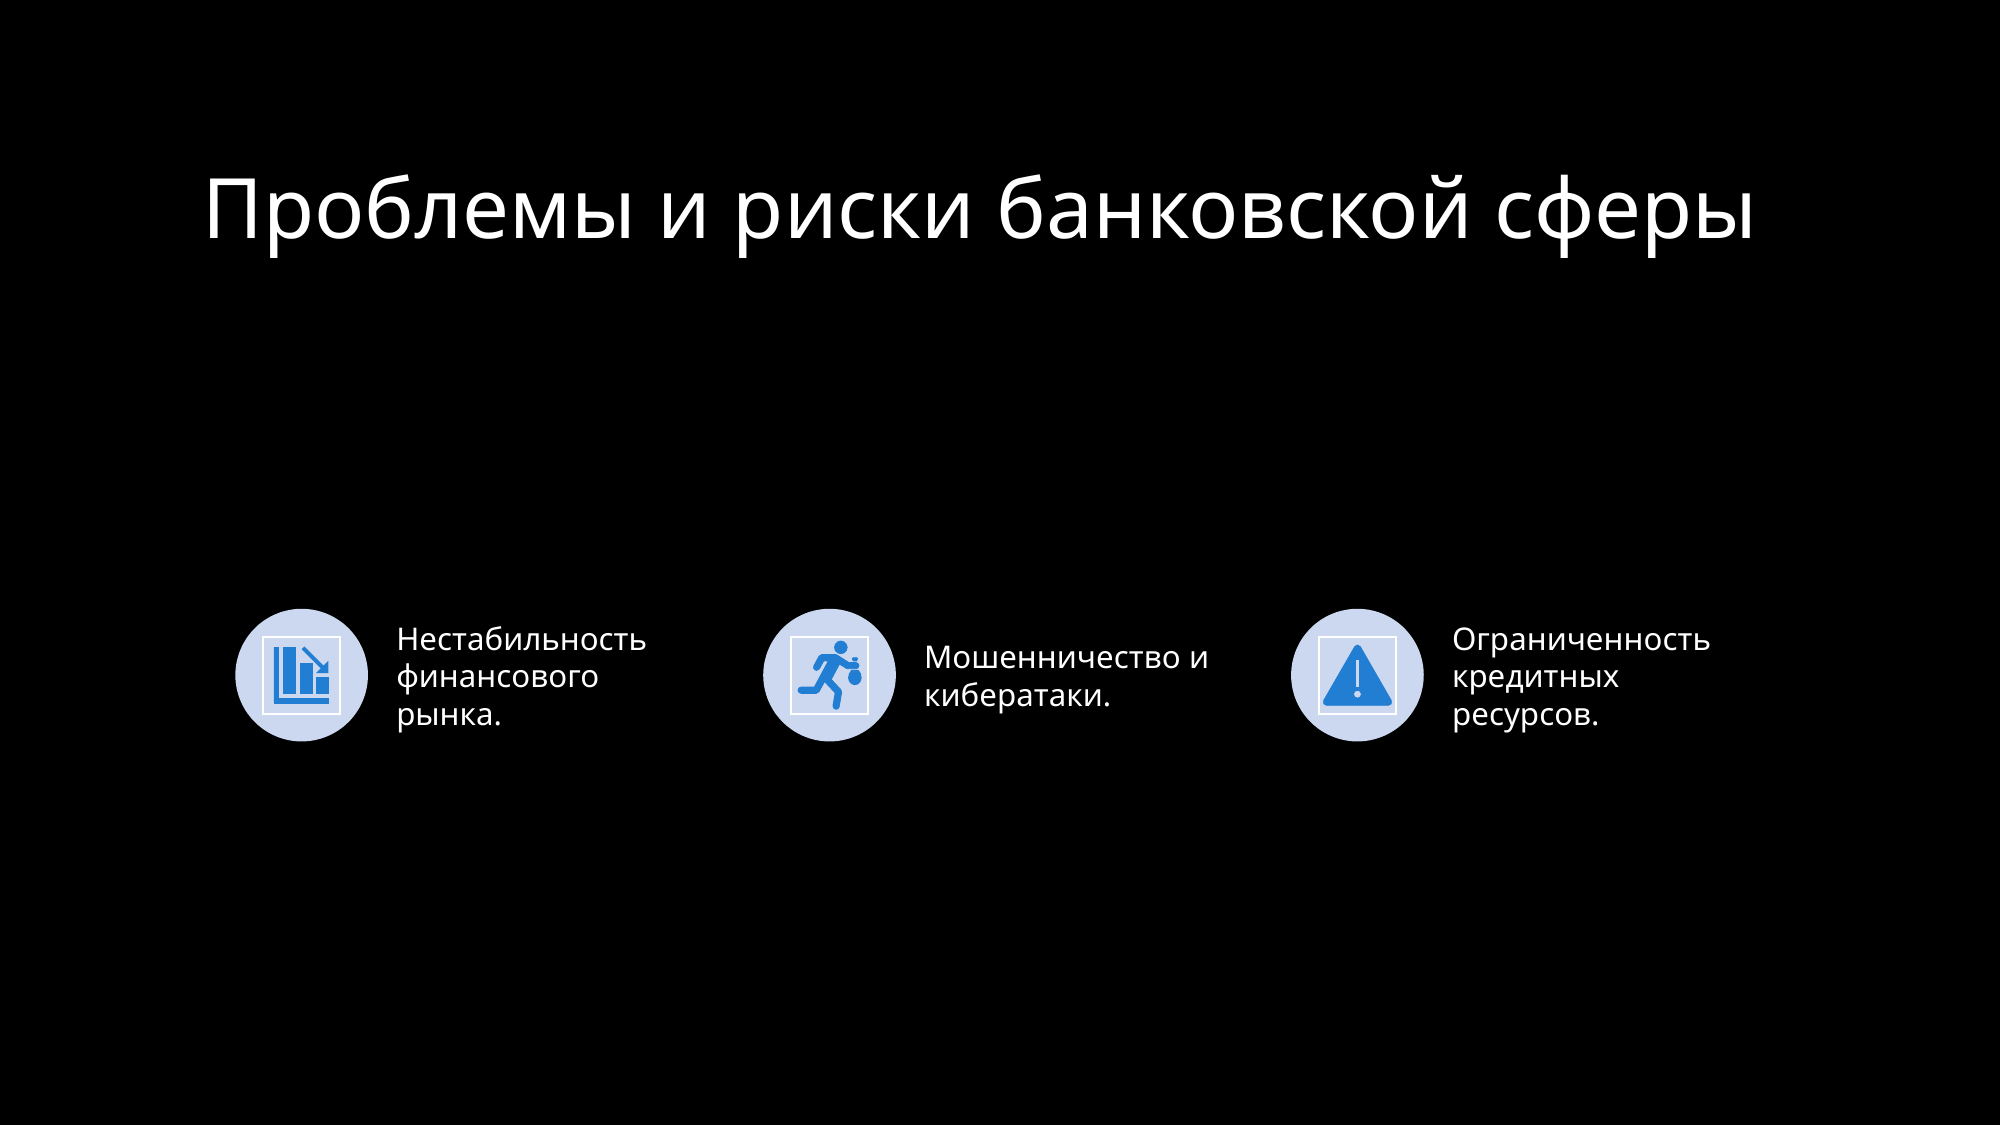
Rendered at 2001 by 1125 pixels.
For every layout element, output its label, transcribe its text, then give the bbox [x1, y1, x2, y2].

text_box Ограниченность кредитных ресурсов. [1452, 608, 1765, 742]
text_box [763, 608, 896, 742]
text_box Нестабильность финансового рынка. [396, 608, 709, 742]
text_box [235, 608, 368, 742]
text_box [1291, 608, 1424, 742]
title Проблемы и риски банковской сферы [187, 143, 1813, 367]
text_box Мошенничество и кибератаки. [924, 608, 1237, 742]
